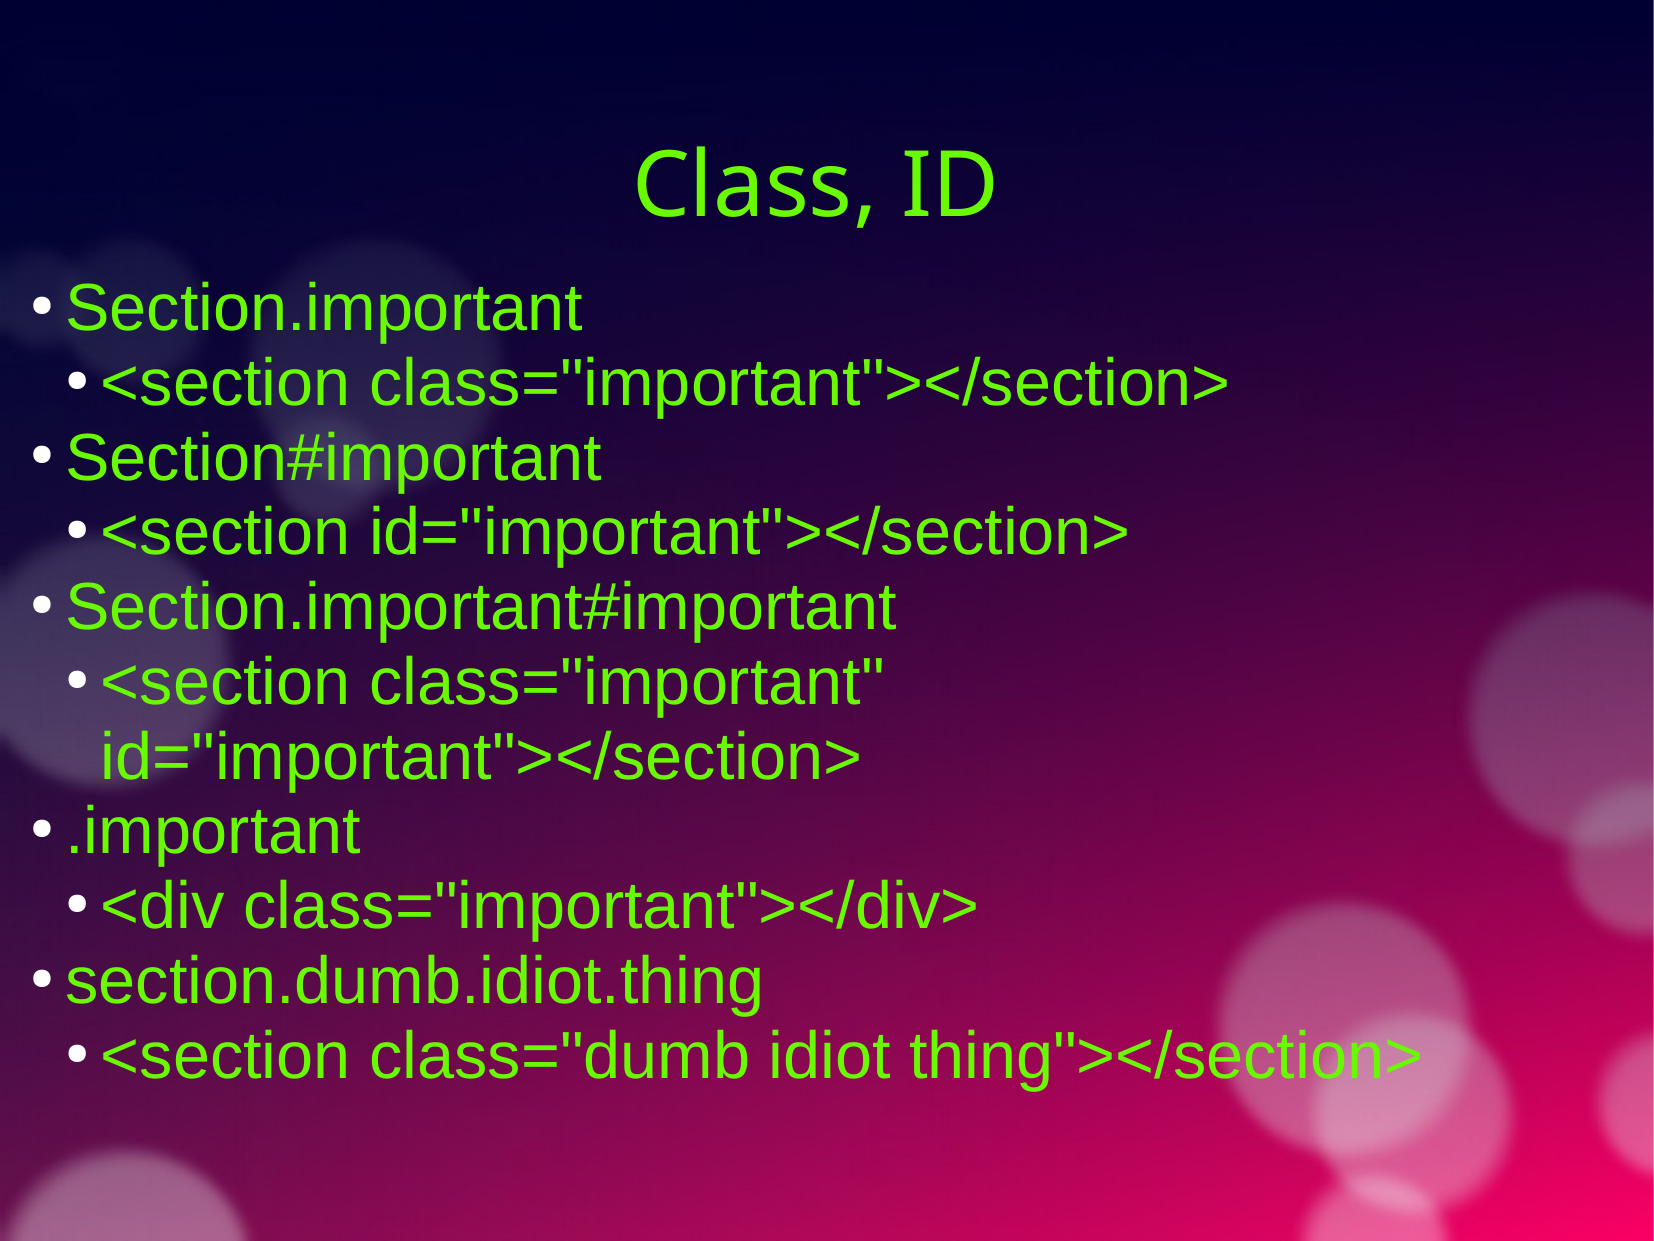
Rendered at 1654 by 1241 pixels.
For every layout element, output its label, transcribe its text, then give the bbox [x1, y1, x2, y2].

picture [0, 0, 1654, 1241]
subtitle Section.important <section class="important"></section> Section#important <section id="important"></section> Section.important#important <section class="important" id="important"></section> .important <div class="important"></div> section.dumb.idiot.thing <section class="dumb idiot thing"></section> [30, 270, 1621, 1093]
title Class, ID [71, 77, 1561, 286]
